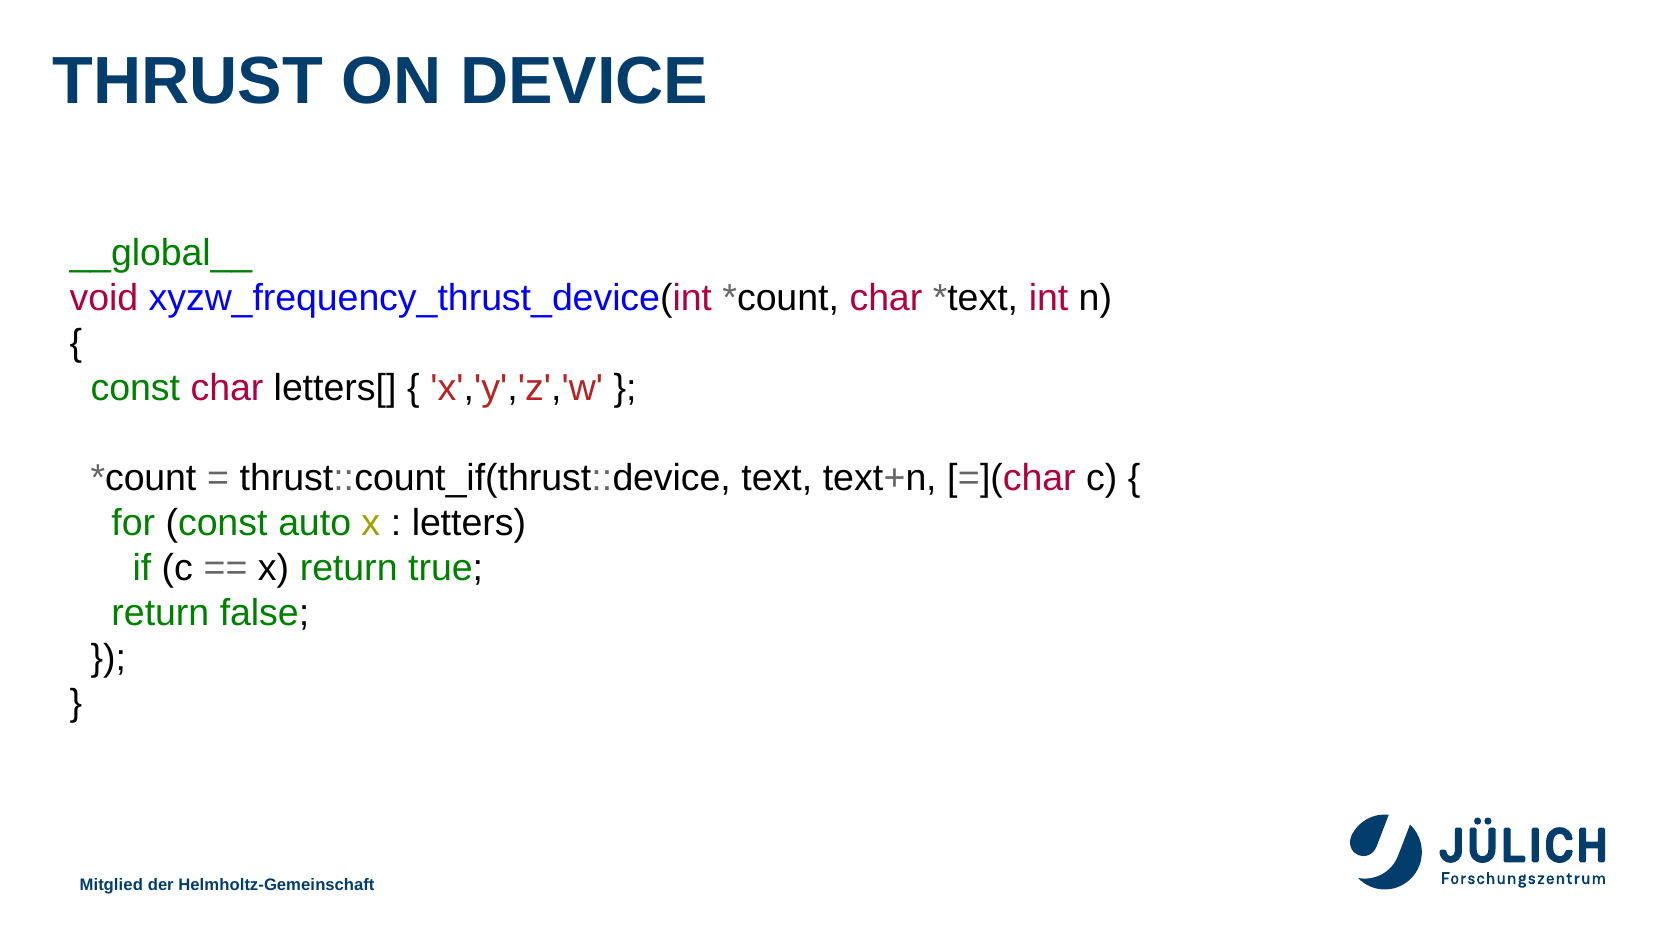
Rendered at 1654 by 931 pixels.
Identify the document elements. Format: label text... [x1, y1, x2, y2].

title Thrust on Device [52, 43, 1606, 194]
text_box __global__ void xyzw_frequency_thrust_device(int *count, char *text, int n) { const char letters[] { 'x','y','z','w' }; *count = thrust::count_if(thrust::device, text, text+n, [=](char c) { for (const auto x : letters) if (c == x) return true; return false; }); } [54, 220, 1156, 731]
